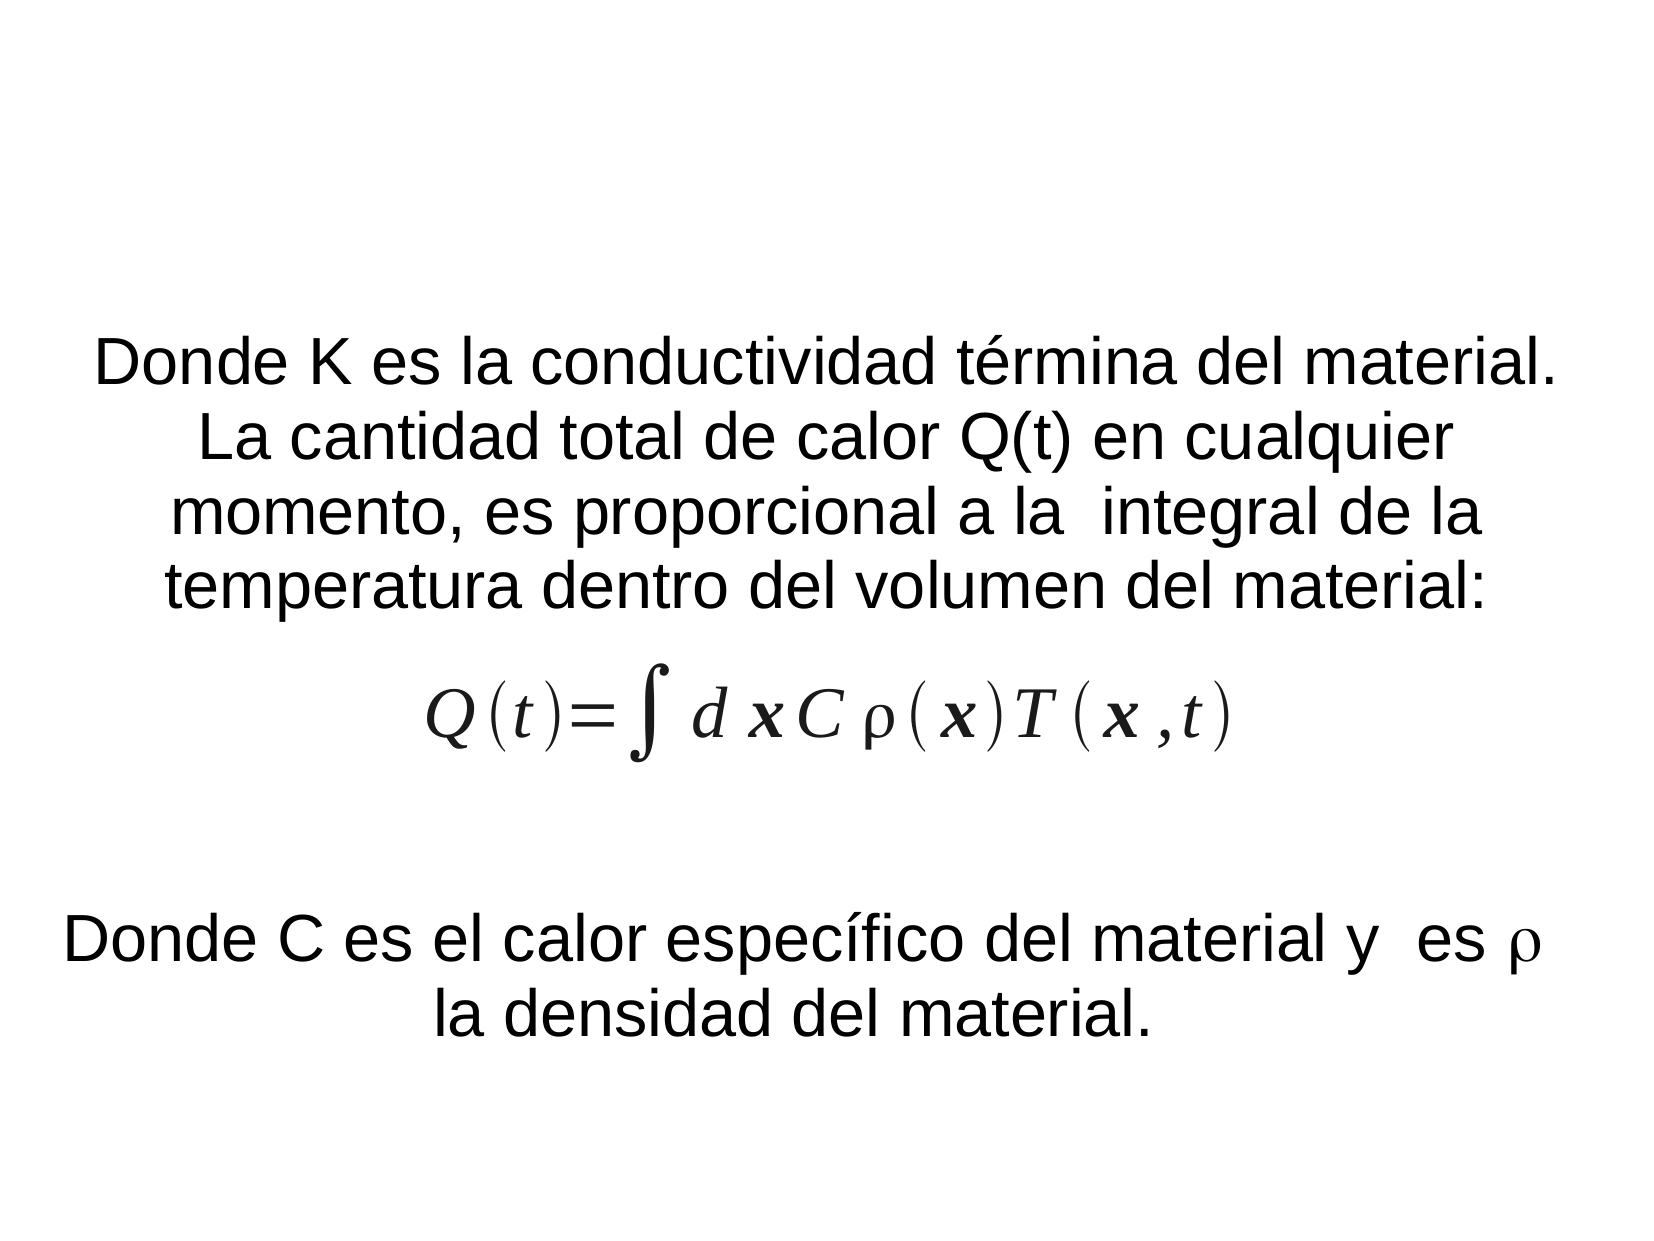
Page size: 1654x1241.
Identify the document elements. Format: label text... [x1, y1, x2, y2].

text_box Donde C es el calor específico del material y es r la densidad del material. [59, 799, 1548, 1152]
subtitle Donde K es la conductividad términa del material. La cantidad total de calor Q(t) en cualquier momento, es proporcional a la integral de la temperatura dentro del volumen del material: [82, 297, 1571, 650]
chart [417, 658, 1241, 768]
